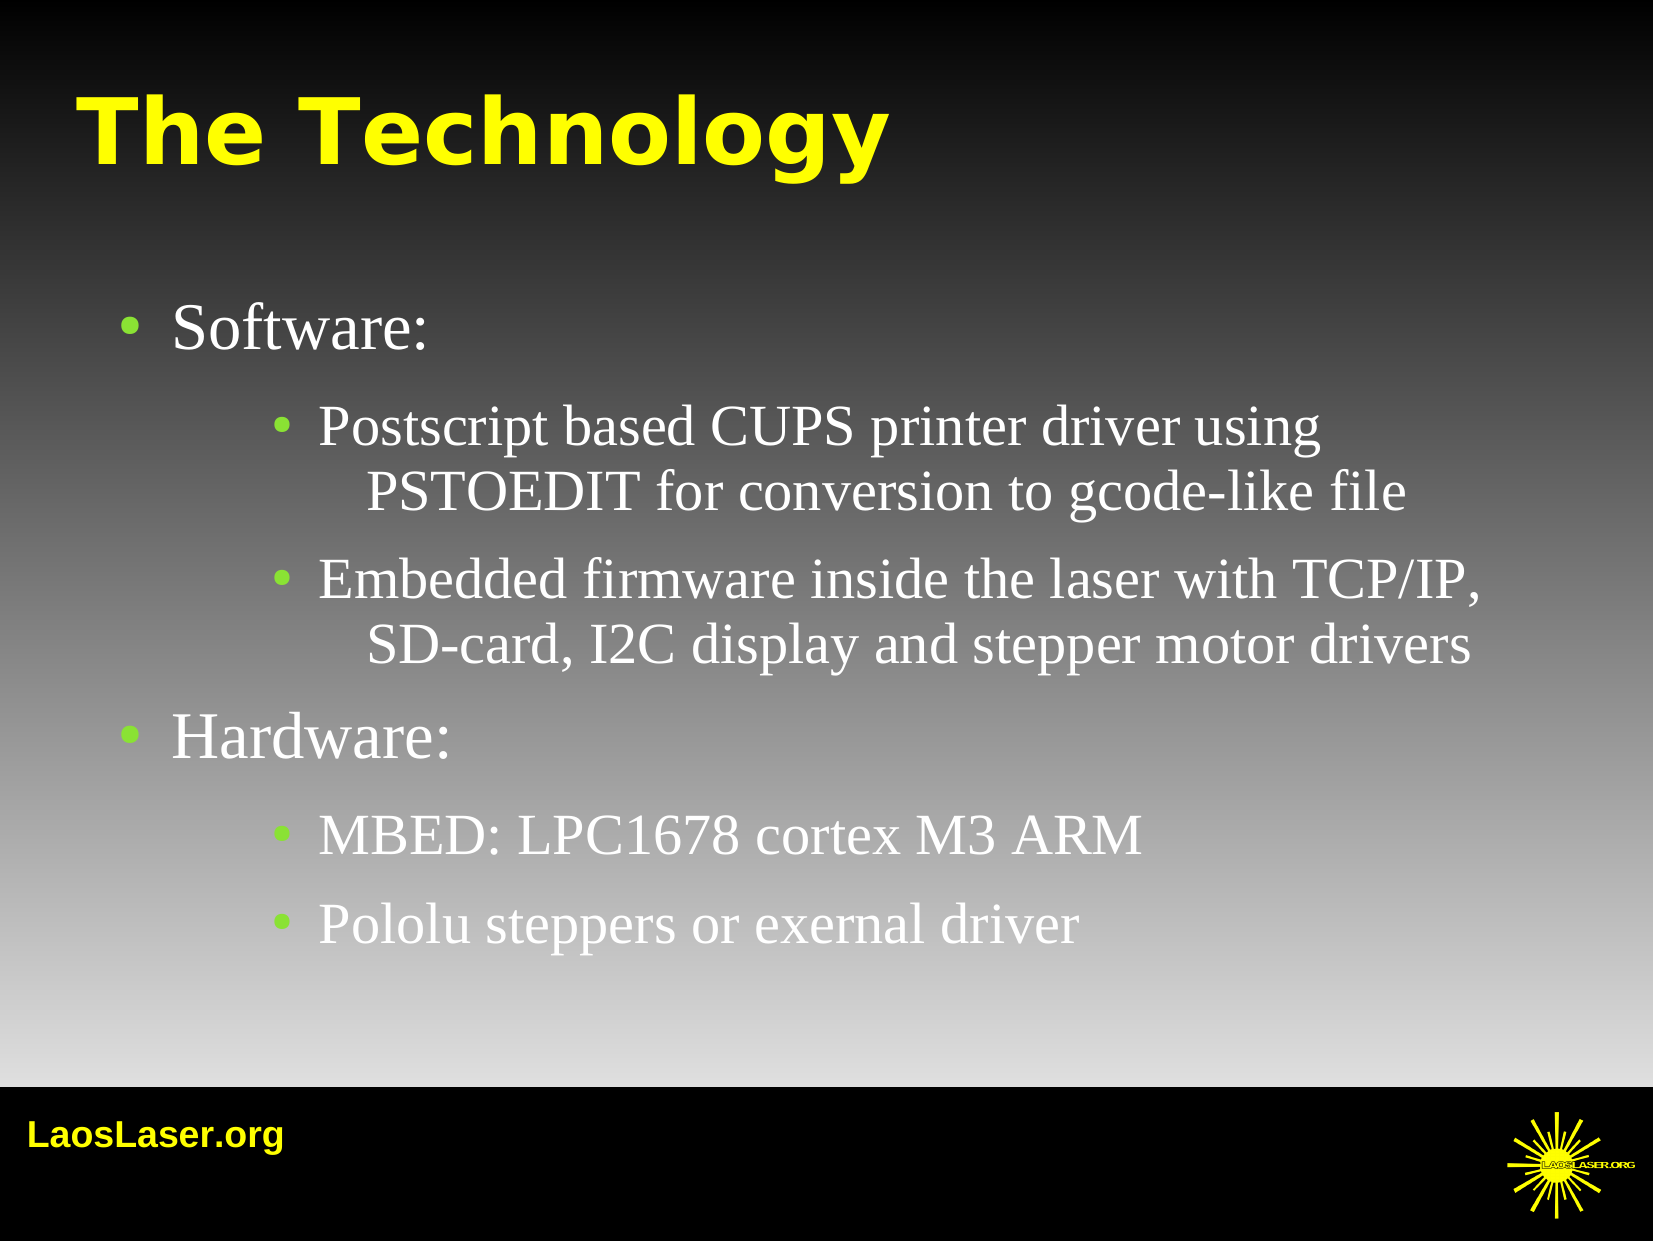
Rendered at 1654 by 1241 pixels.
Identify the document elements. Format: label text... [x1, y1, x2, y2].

picture [1502, 1108, 1640, 1225]
list Software: Postscript based CUPS printer driver using PSTOEDIT for conversion to gcode-like file Embedded firmware inside the laser with TCP/IP, SD-card, I2C display and stepper motor drivers Hardware: MBED: LPC1678 cortex M3 ARM Pololu steppers or exernal driver [82, 290, 1571, 1005]
title The Technology [76, 36, 1565, 229]
